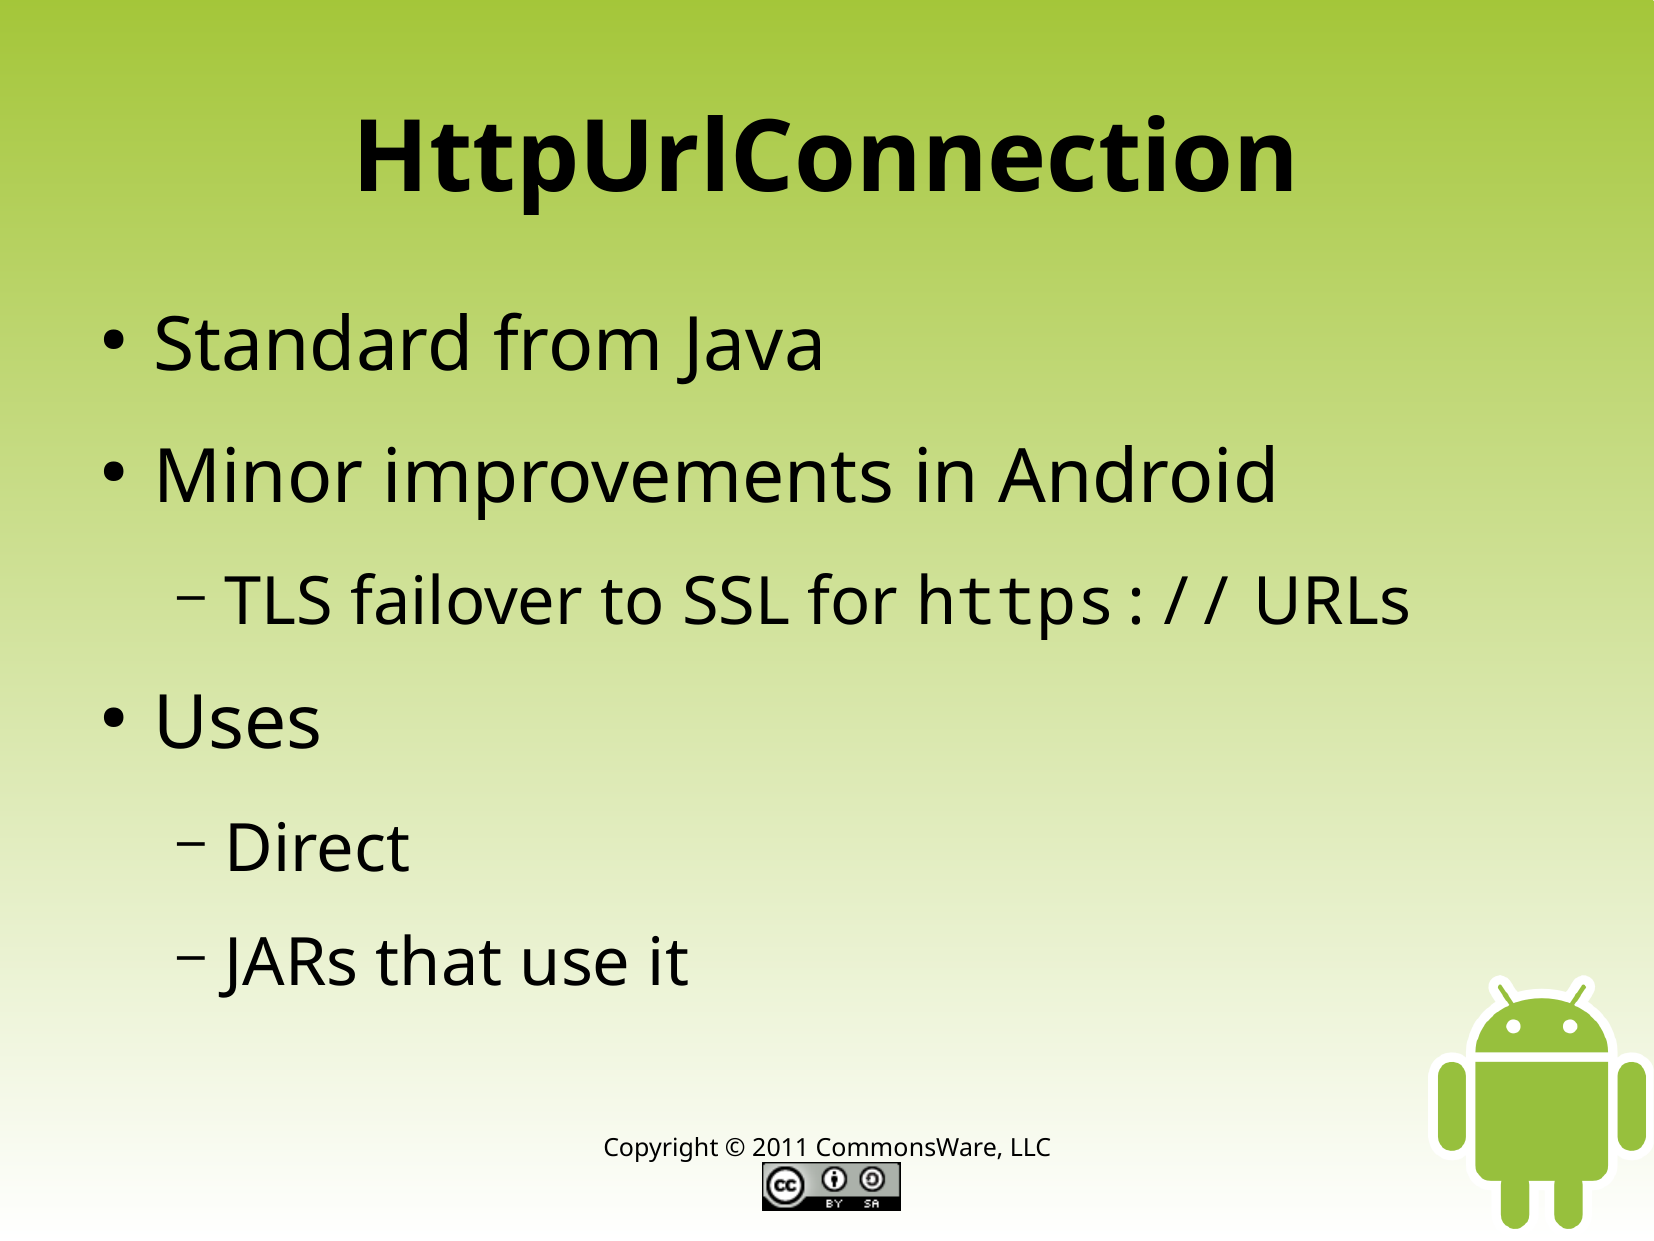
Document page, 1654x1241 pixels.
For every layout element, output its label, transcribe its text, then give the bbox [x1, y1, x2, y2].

list Standard from Java Minor improvements in Android TLS failover to SSL for https:// URLs Uses Direct JARs that use it [82, 290, 1571, 1109]
picture [1428, 975, 1654, 1238]
title HttpUrlConnection [82, 49, 1571, 257]
picture [762, 1162, 901, 1211]
